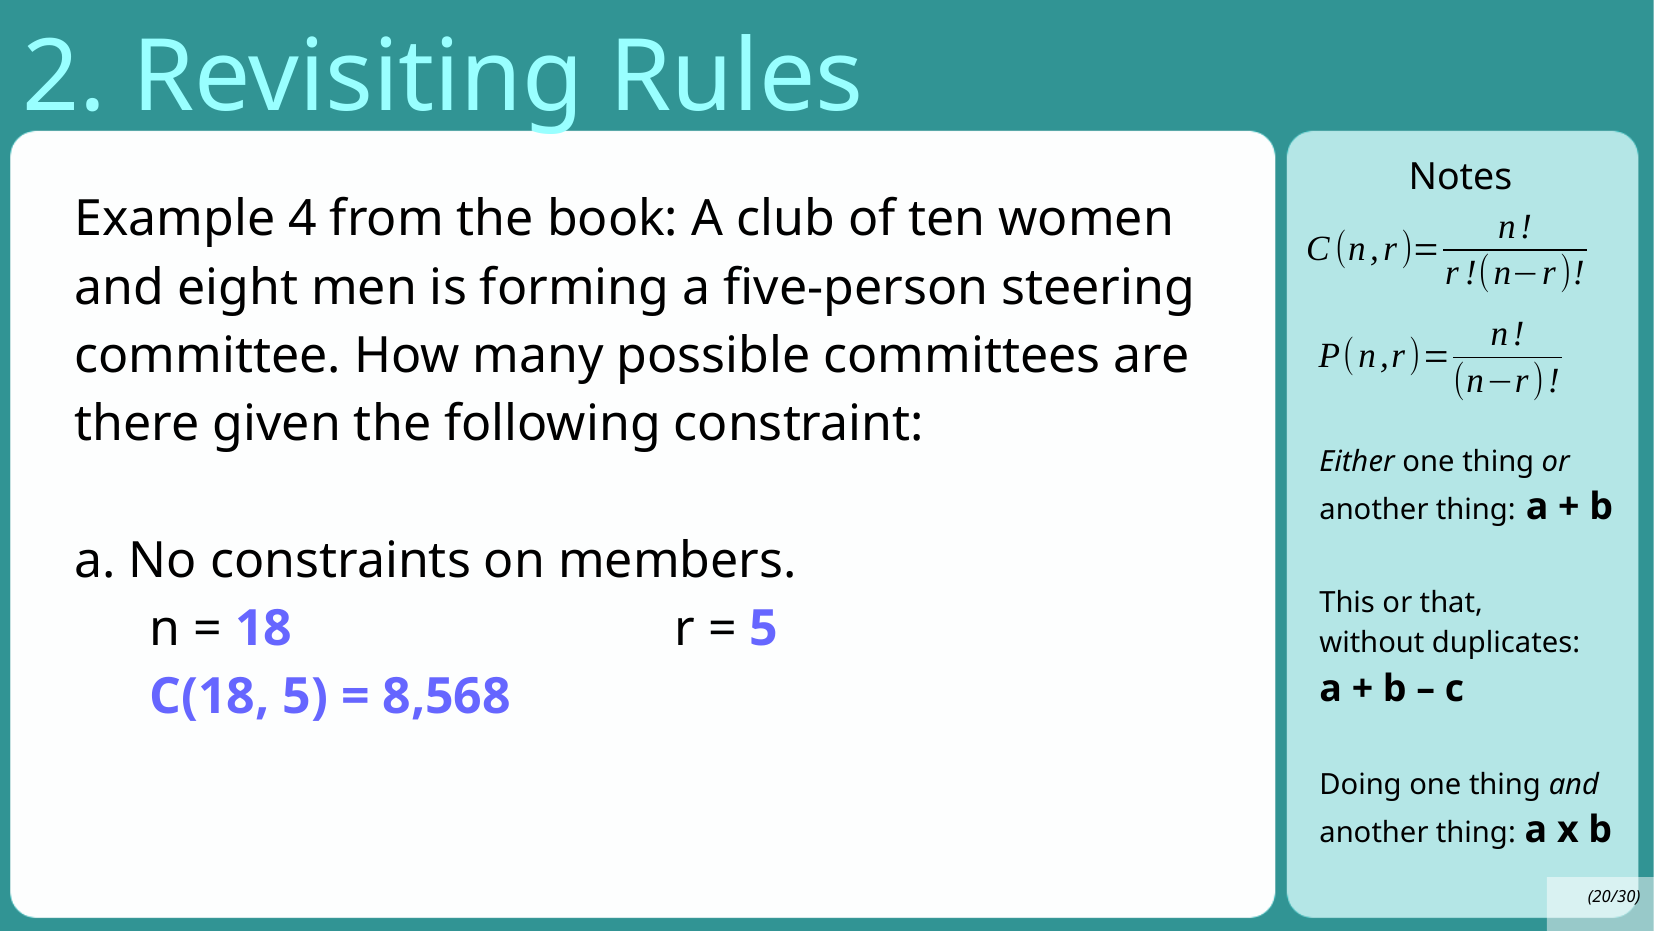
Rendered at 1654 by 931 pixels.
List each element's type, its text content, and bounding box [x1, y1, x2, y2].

title 2. Revisiting Rules [22, 13, 1511, 130]
picture [0, 0, 1654, 931]
chart [1307, 314, 1571, 402]
chart [1297, 207, 1598, 295]
text_box (<number>/30) [1546, 877, 1654, 931]
text_box Example 4 from the book: A club of ten women and eight men is forming a five-person steering committee. How many possible committees are there given the following constraint: a. No constraints on members. n = 18 r = 5 C(18, 5) = 8,568 [74, 182, 1244, 631]
text_box Either one thing or another thing: a + b This or that, without duplicates: a + b – c Doing one thing and another thing: a x b [1304, 432, 1630, 789]
text_box Notes [1290, 141, 1631, 395]
